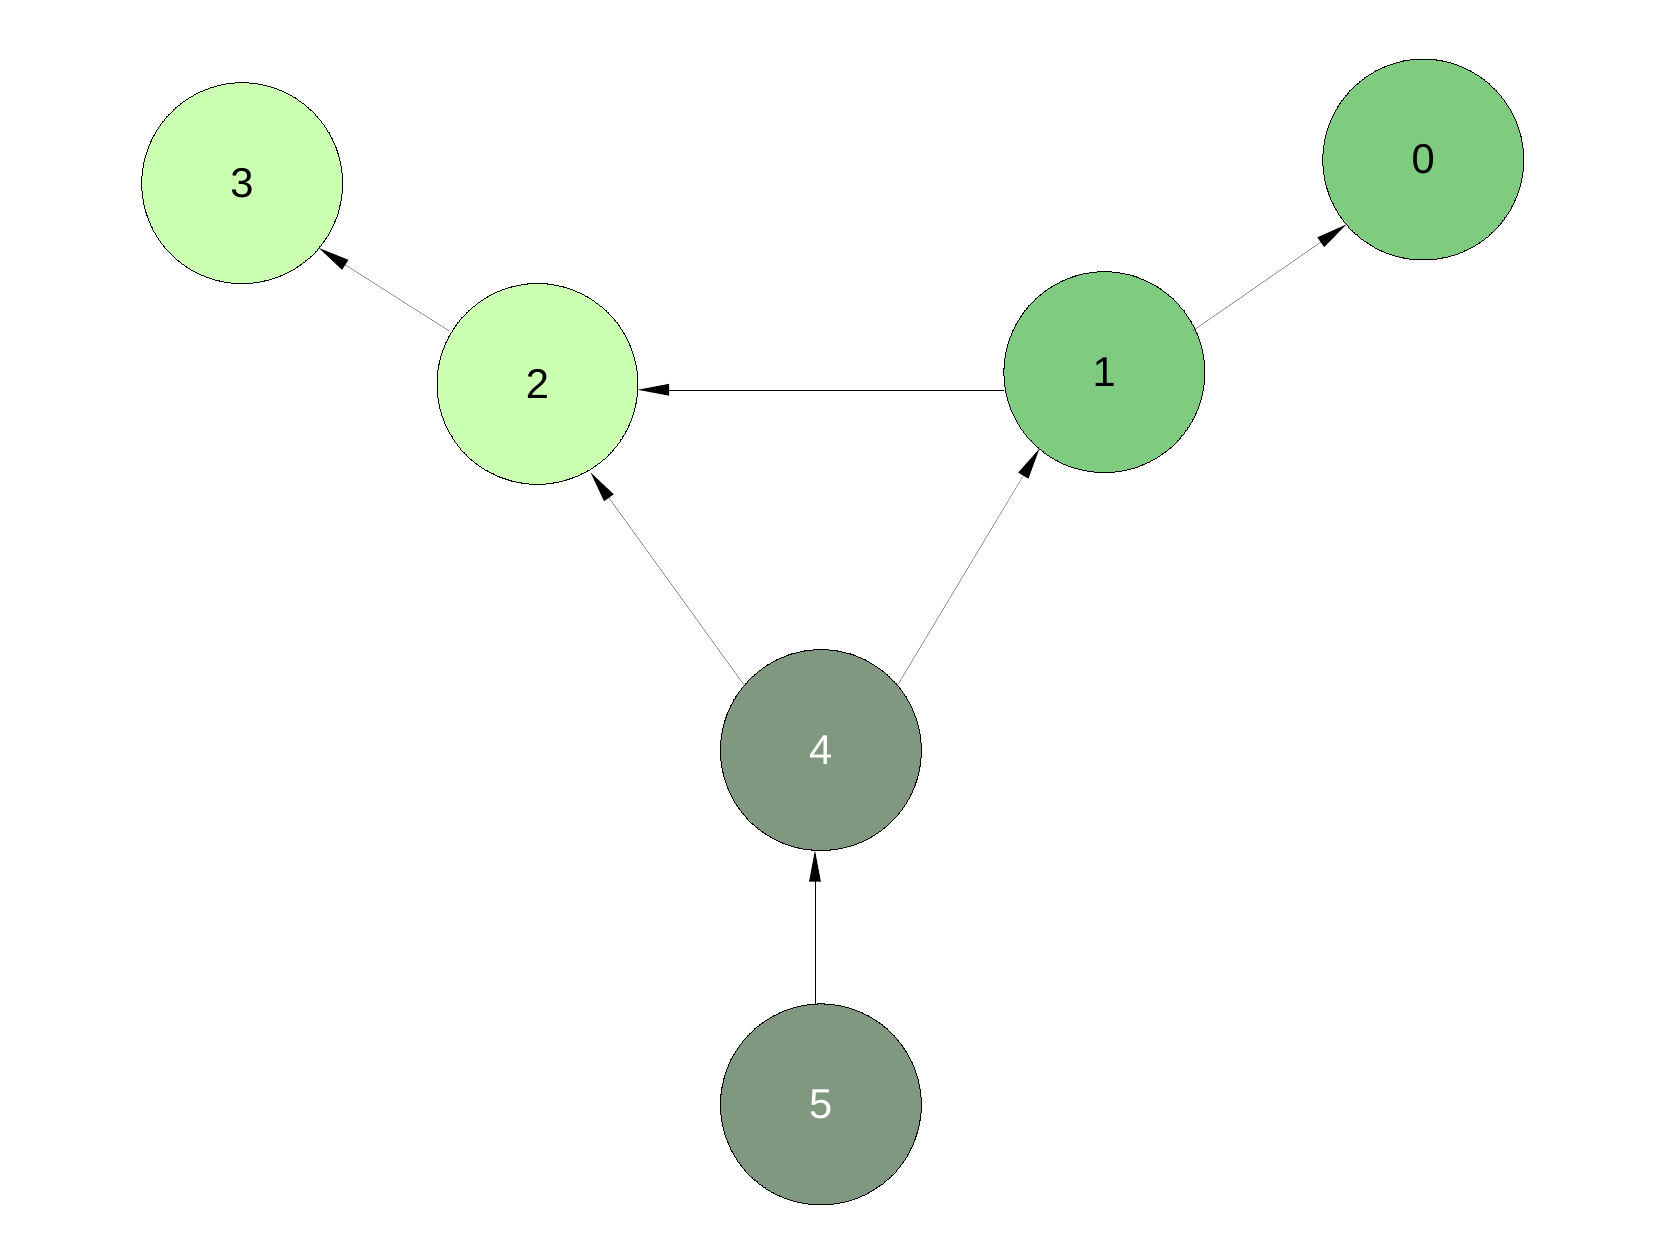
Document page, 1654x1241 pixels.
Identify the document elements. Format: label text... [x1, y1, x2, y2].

text_box 0 [1322, 59, 1524, 260]
text_box 1 [1003, 271, 1205, 473]
text_box 3 [141, 82, 343, 284]
text_box 5 [720, 1003, 922, 1205]
text_box 2 [437, 283, 638, 485]
text_box 4 [720, 649, 922, 851]
